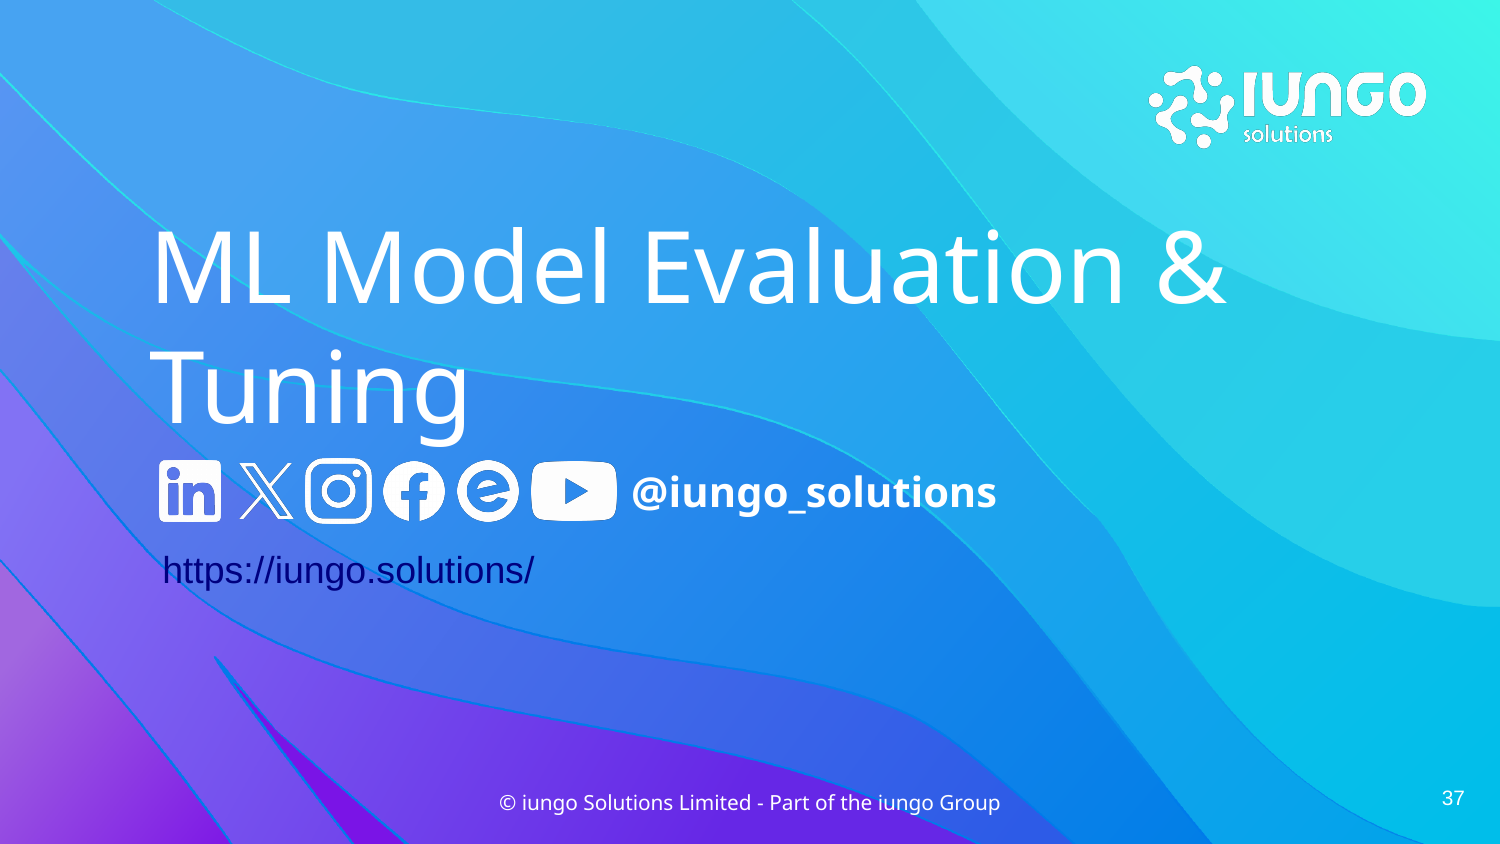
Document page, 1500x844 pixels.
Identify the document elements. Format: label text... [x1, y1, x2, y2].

slide_number <number> [1389, 764, 1480, 830]
picture [0, 0, 1500, 844]
title ML Model Evaluation & Tuning [134, 122, 1344, 459]
